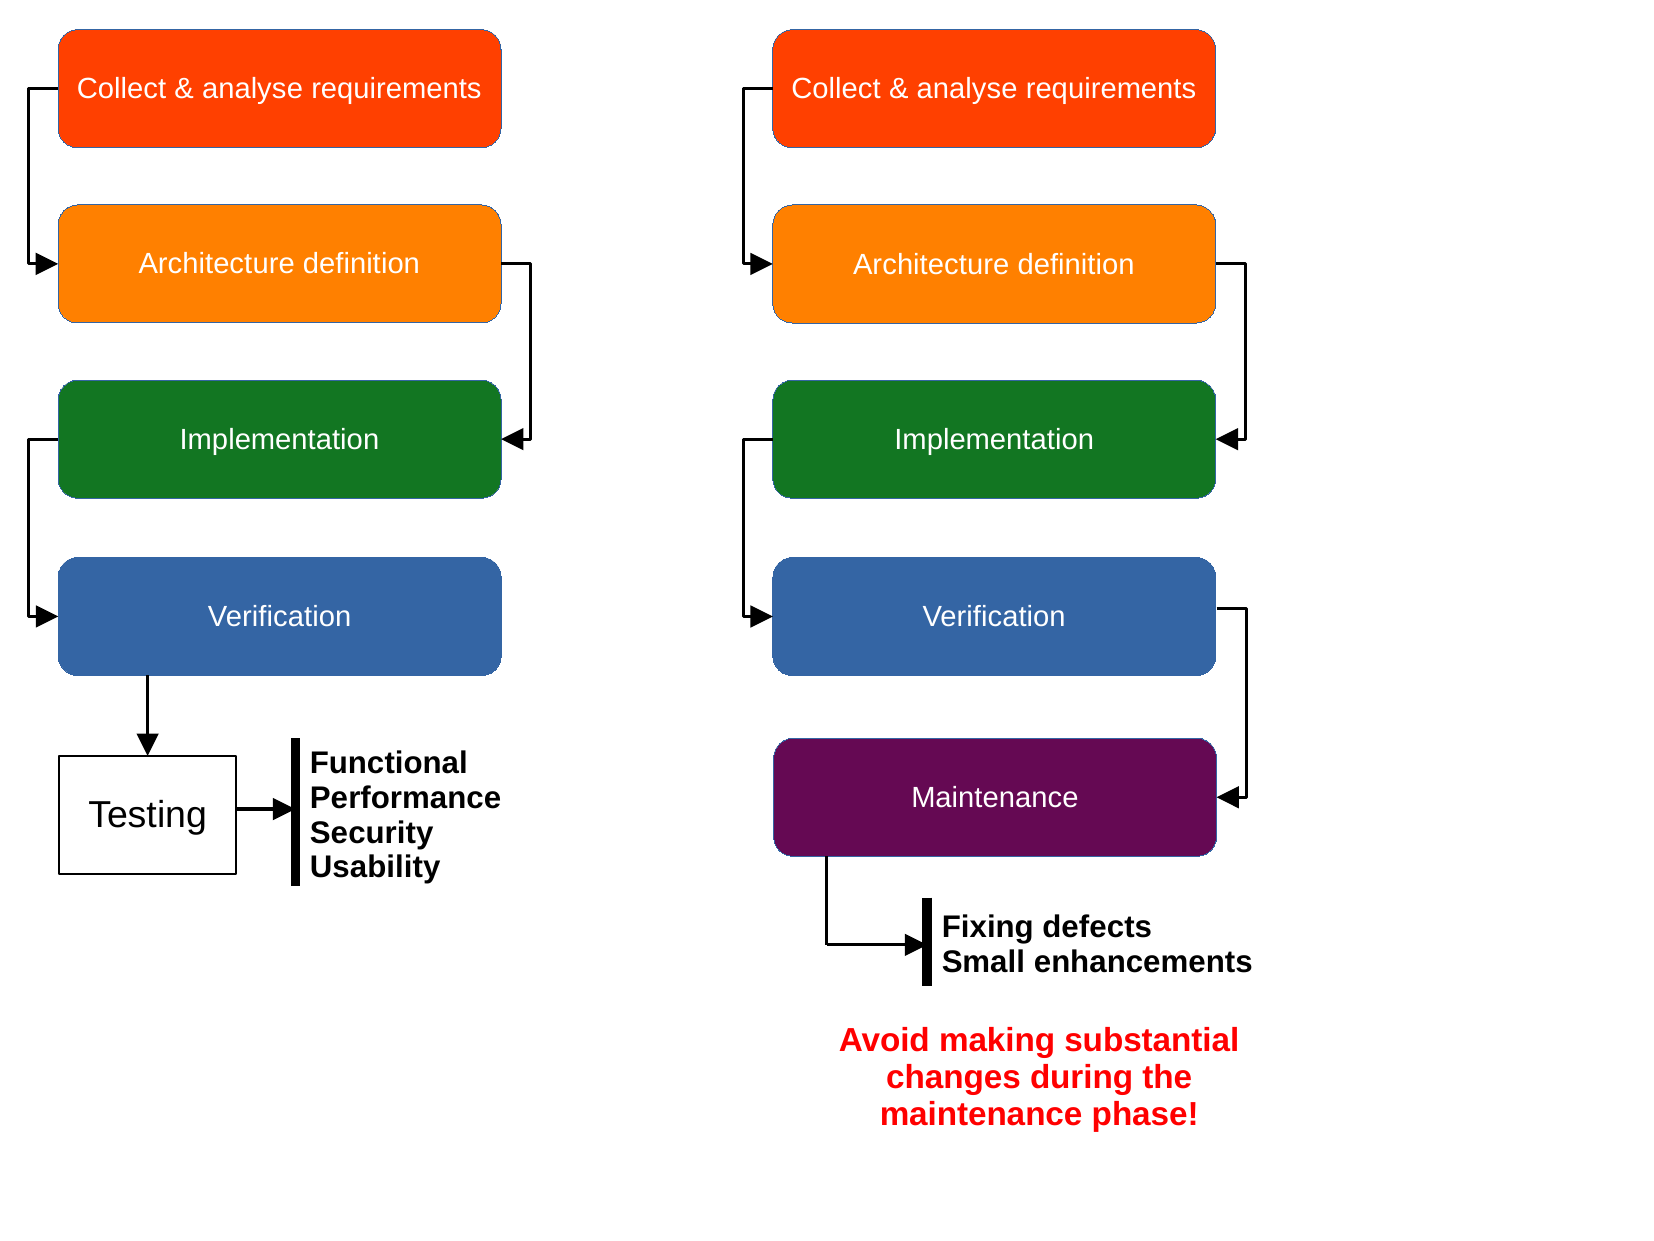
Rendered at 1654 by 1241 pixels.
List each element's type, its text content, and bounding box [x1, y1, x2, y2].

text_box Avoid making substantial changes during the maintenance phase! [797, 1014, 1282, 1225]
text_box Verification [58, 557, 502, 676]
text_box Implementation [58, 380, 502, 499]
text_box Verification [772, 557, 1216, 676]
text_box Architecture definition [58, 204, 502, 323]
text_box Functional Performance Security Usability [295, 738, 550, 976]
text_box Maintenance [773, 738, 1217, 857]
text_box Testing [59, 755, 237, 875]
text_box Architecture definition [772, 204, 1216, 324]
text_box Collect & analyse requirements [58, 29, 502, 148]
text_box Implementation [772, 380, 1216, 499]
text_box Fixing defects Small enhancements [927, 902, 1282, 1014]
text_box Collect & analyse requirements [772, 29, 1216, 148]
